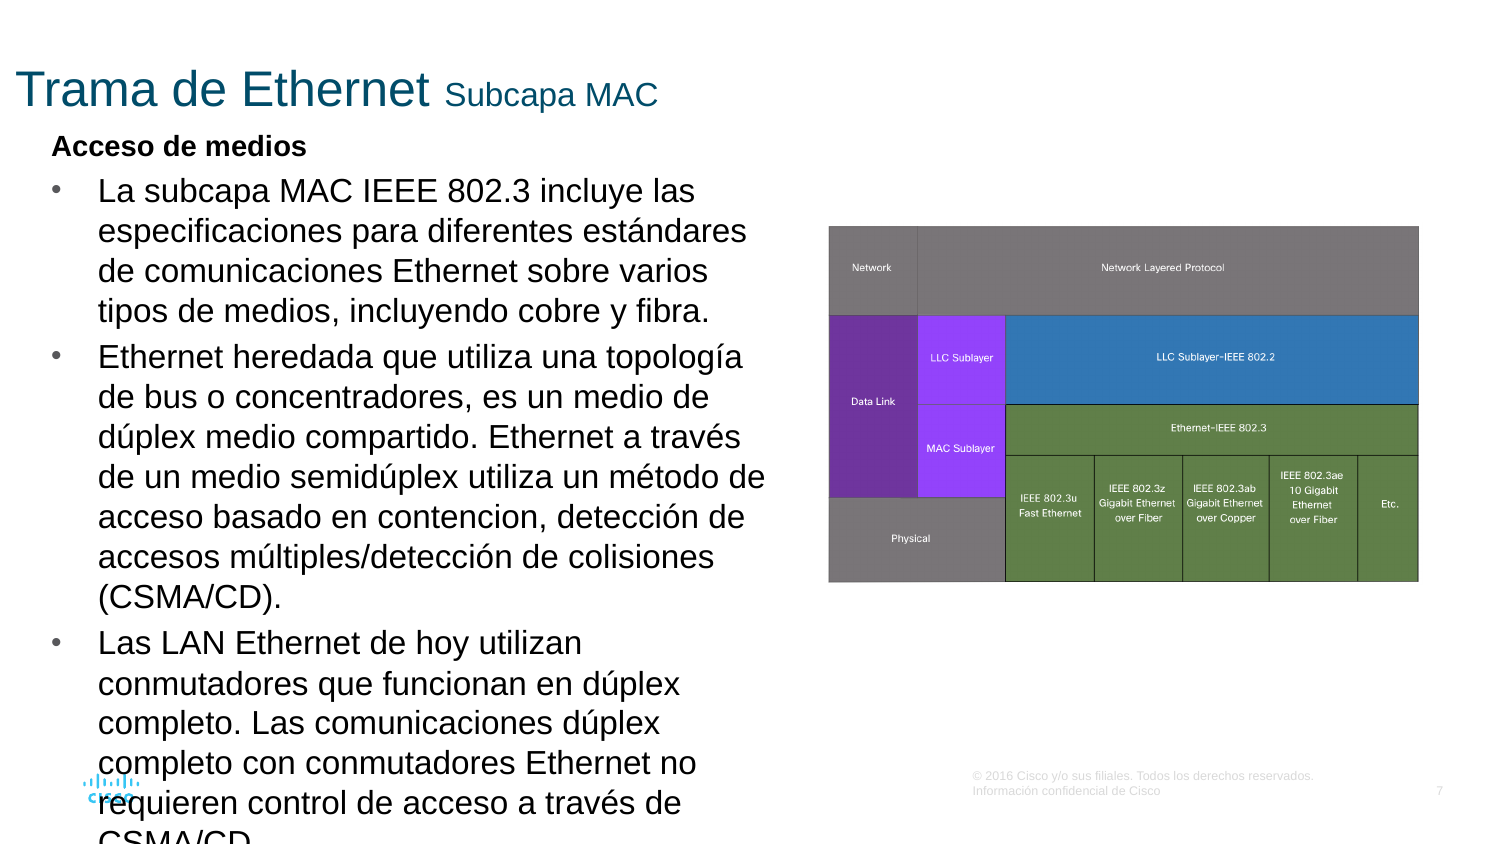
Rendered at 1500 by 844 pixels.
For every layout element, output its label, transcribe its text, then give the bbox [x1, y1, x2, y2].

title Trama de Ethernet Subcapa MAC [0, 0, 1369, 121]
list Acceso de medios La subcapa MAC IEEE 802.3 incluye las especificaciones para diferentes estándares de comunicaciones Ethernet sobre varios tipos de medios, incluyendo cobre y fibra. Ethernet heredada que utiliza una topología de bus o concentradores, es un medio de dúplex medio compartido. Ethernet a través de un medio semidúplex utiliza un método de acceso basado en contencion, detección de accesos múltiples/detección de colisiones (CSMA/CD). Las LAN Ethernet de hoy utilizan conmutadores que funcionan en dúplex completo. Las comunicaciones dúplex completo con conmutadores Ethernet no requieren control de acceso a través de CSMA/CD. [35, 120, 794, 726]
picture [825, 222, 1423, 585]
